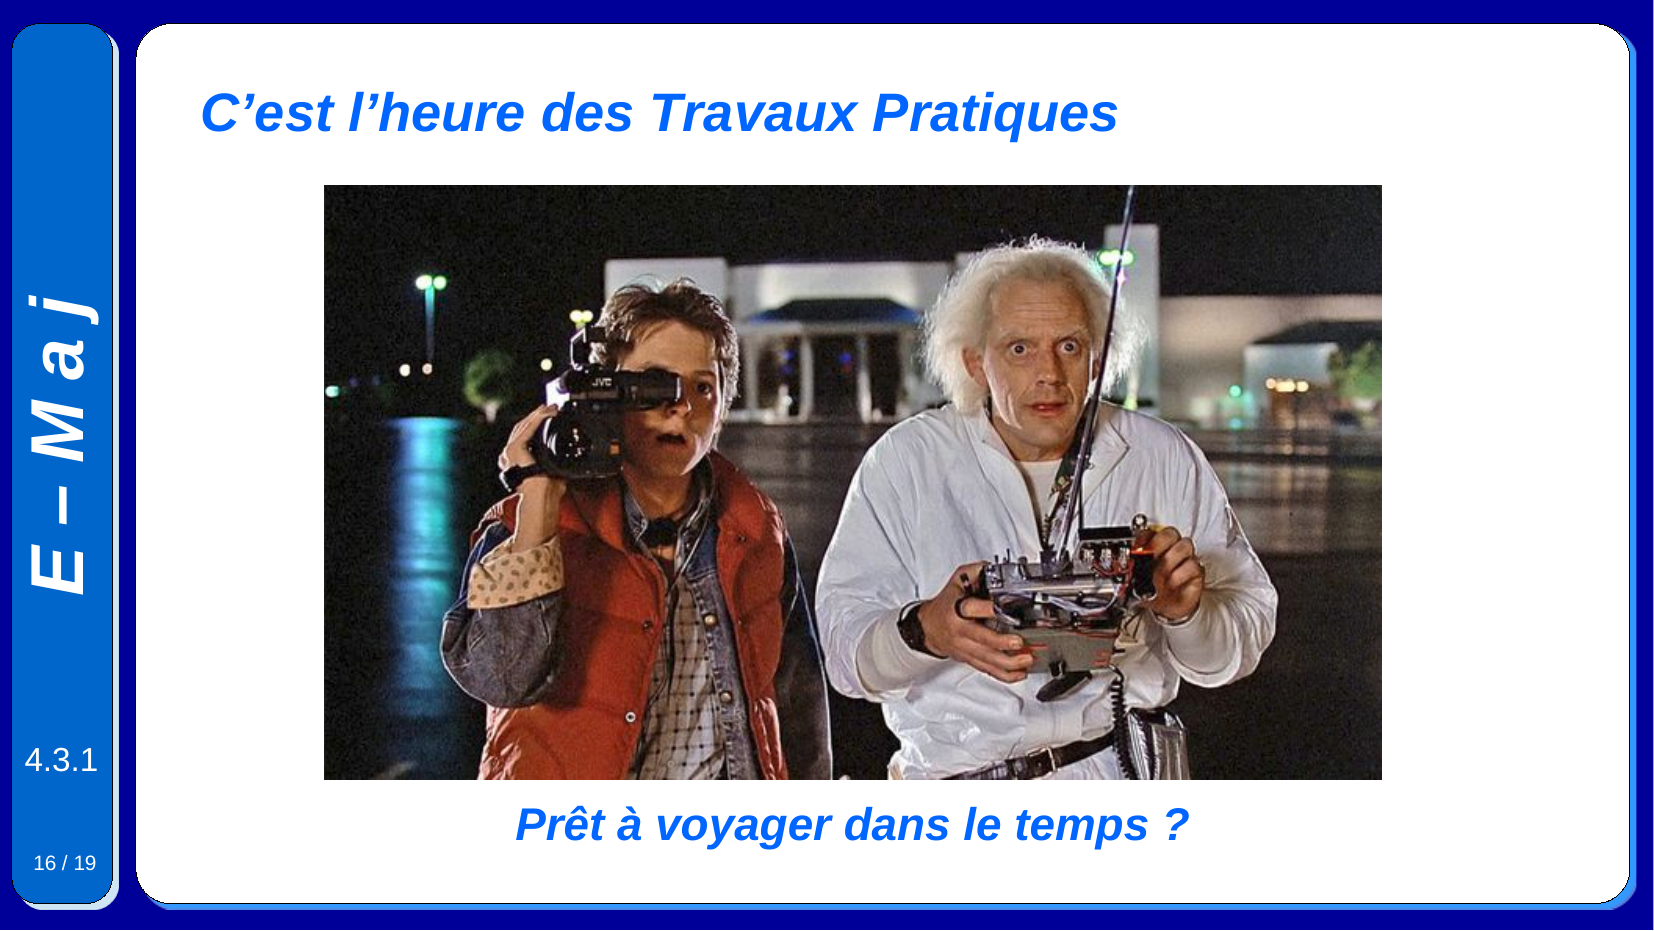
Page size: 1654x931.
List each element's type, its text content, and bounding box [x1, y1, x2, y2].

text_box Prêt à voyager dans le temps ? [500, 791, 1206, 858]
picture [324, 185, 1382, 780]
title C’est l’heure des Travaux Pratiques [200, 34, 1575, 191]
